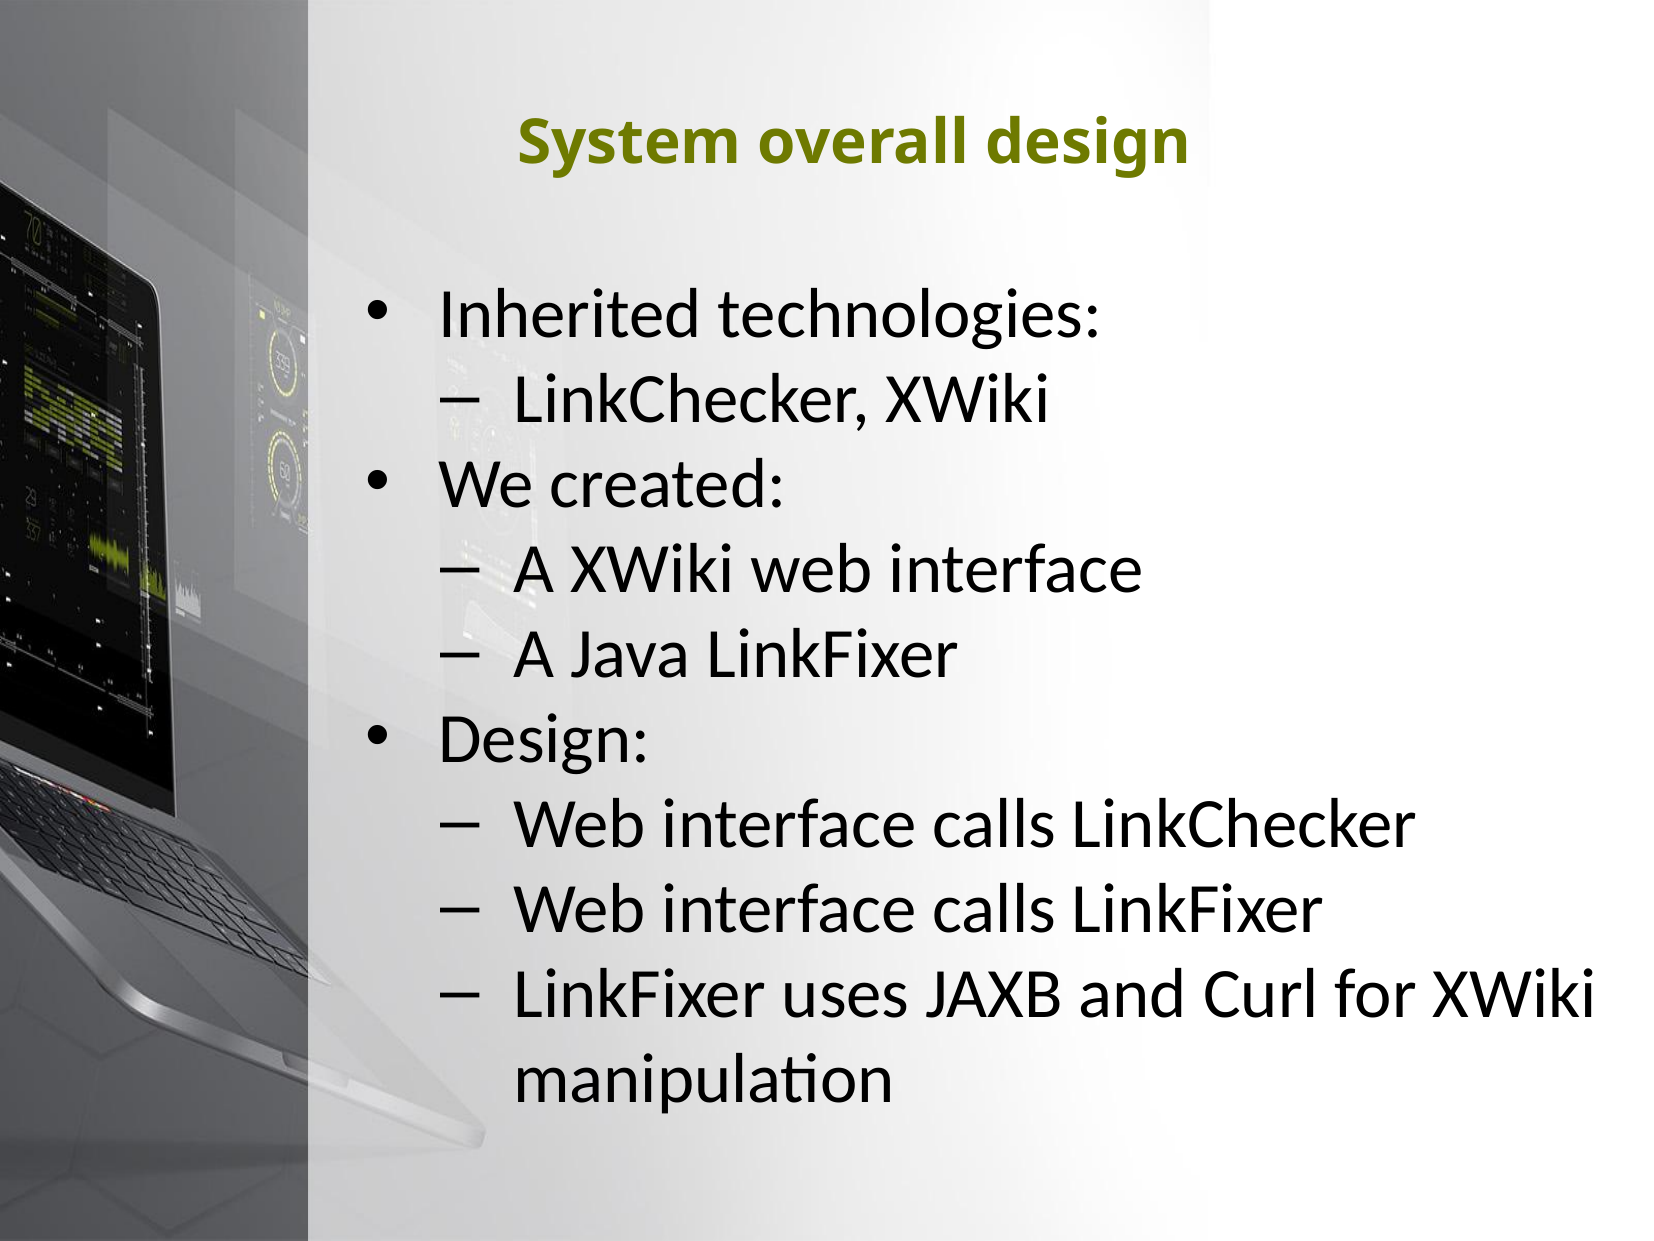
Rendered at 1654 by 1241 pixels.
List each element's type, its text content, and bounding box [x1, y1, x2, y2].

picture [0, 0, 1654, 1241]
list Inherited technologies: LinkChecker, XWiki We created: A XWiki web interface A Java LinkFixer Design: Web interface calls LinkChecker Web interface calls LinkFixer LinkFixer uses JAXB and Curl for XWiki manipulation [345, 257, 1636, 1131]
text_box System overall design [517, 39, 1610, 237]
